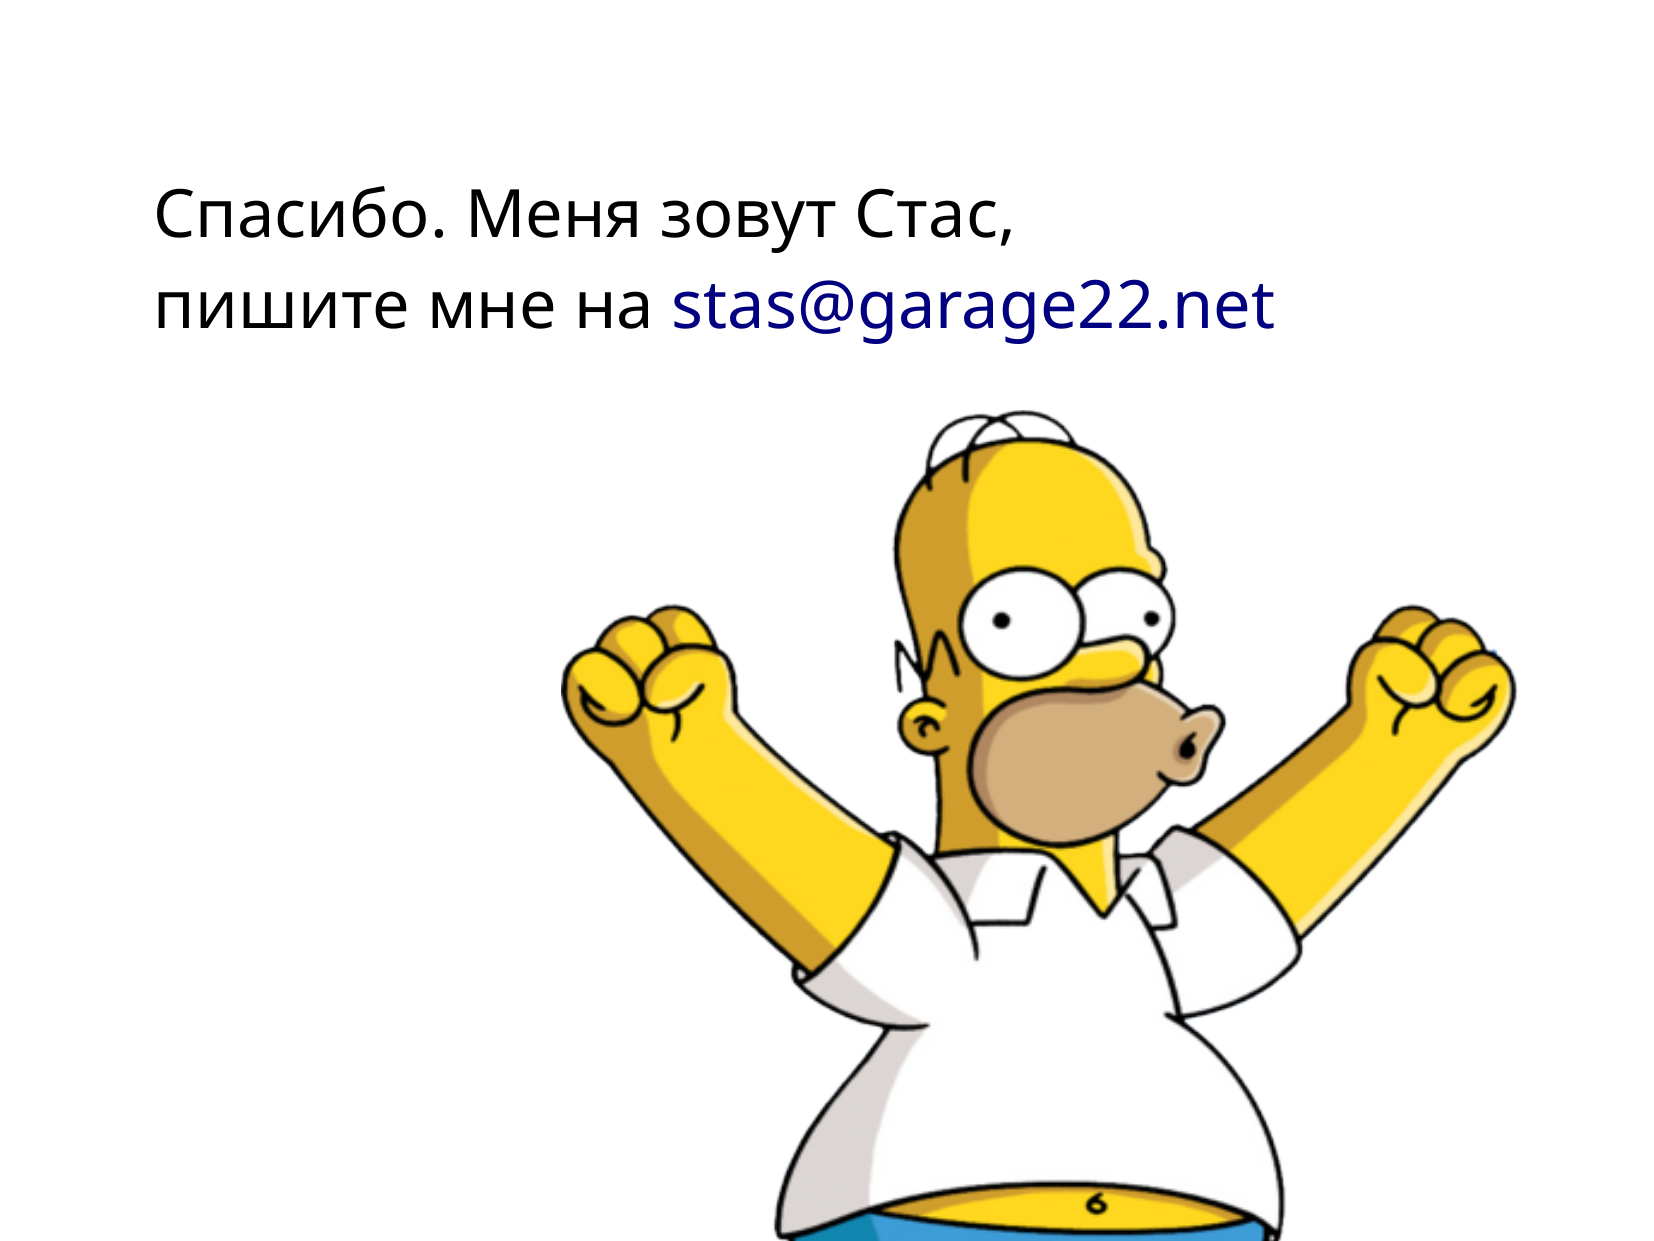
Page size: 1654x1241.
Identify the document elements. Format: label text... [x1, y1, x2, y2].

list Спасибо. Меня зовут Стас, пишите мне на stas@garage22.net [82, 166, 1571, 376]
picture [561, 410, 1522, 1241]
